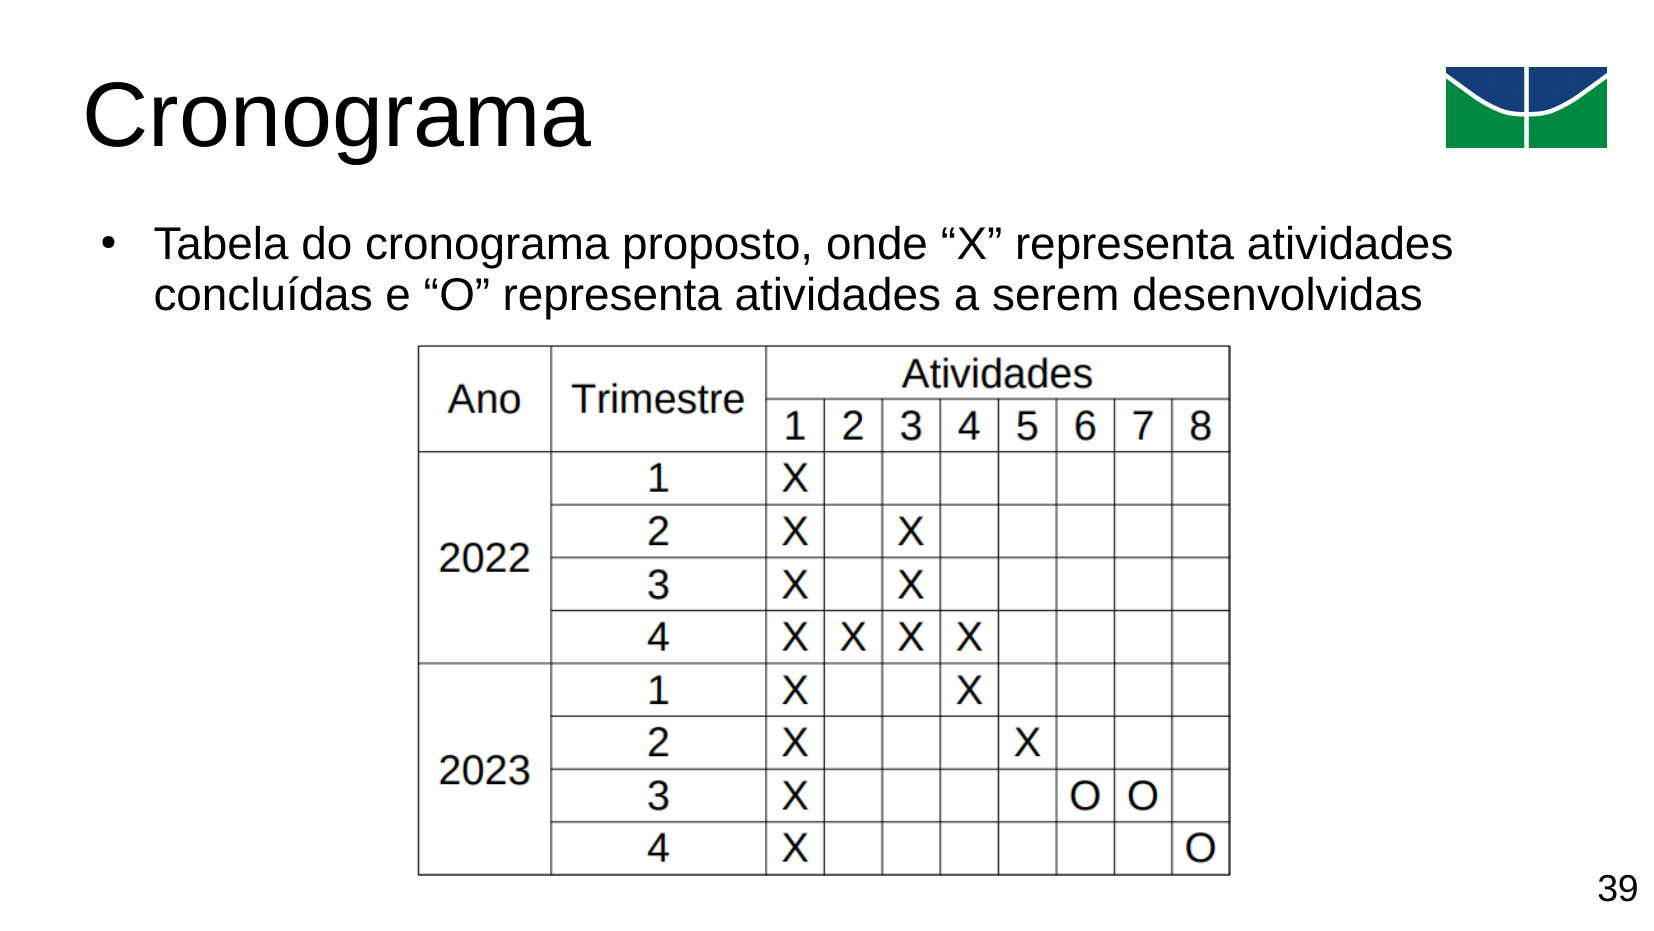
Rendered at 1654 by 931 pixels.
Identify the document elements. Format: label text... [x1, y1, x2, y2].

title Cronograma [82, 37, 1571, 193]
list Tabela do cronograma proposto, onde “X” representa atividades concluídas e “O” representa atividades a serem desenvolvidas [82, 217, 1571, 758]
picture [413, 338, 1241, 886]
picture [1571, 67, 1607, 148]
text_box <number> [1024, 860, 1654, 917]
